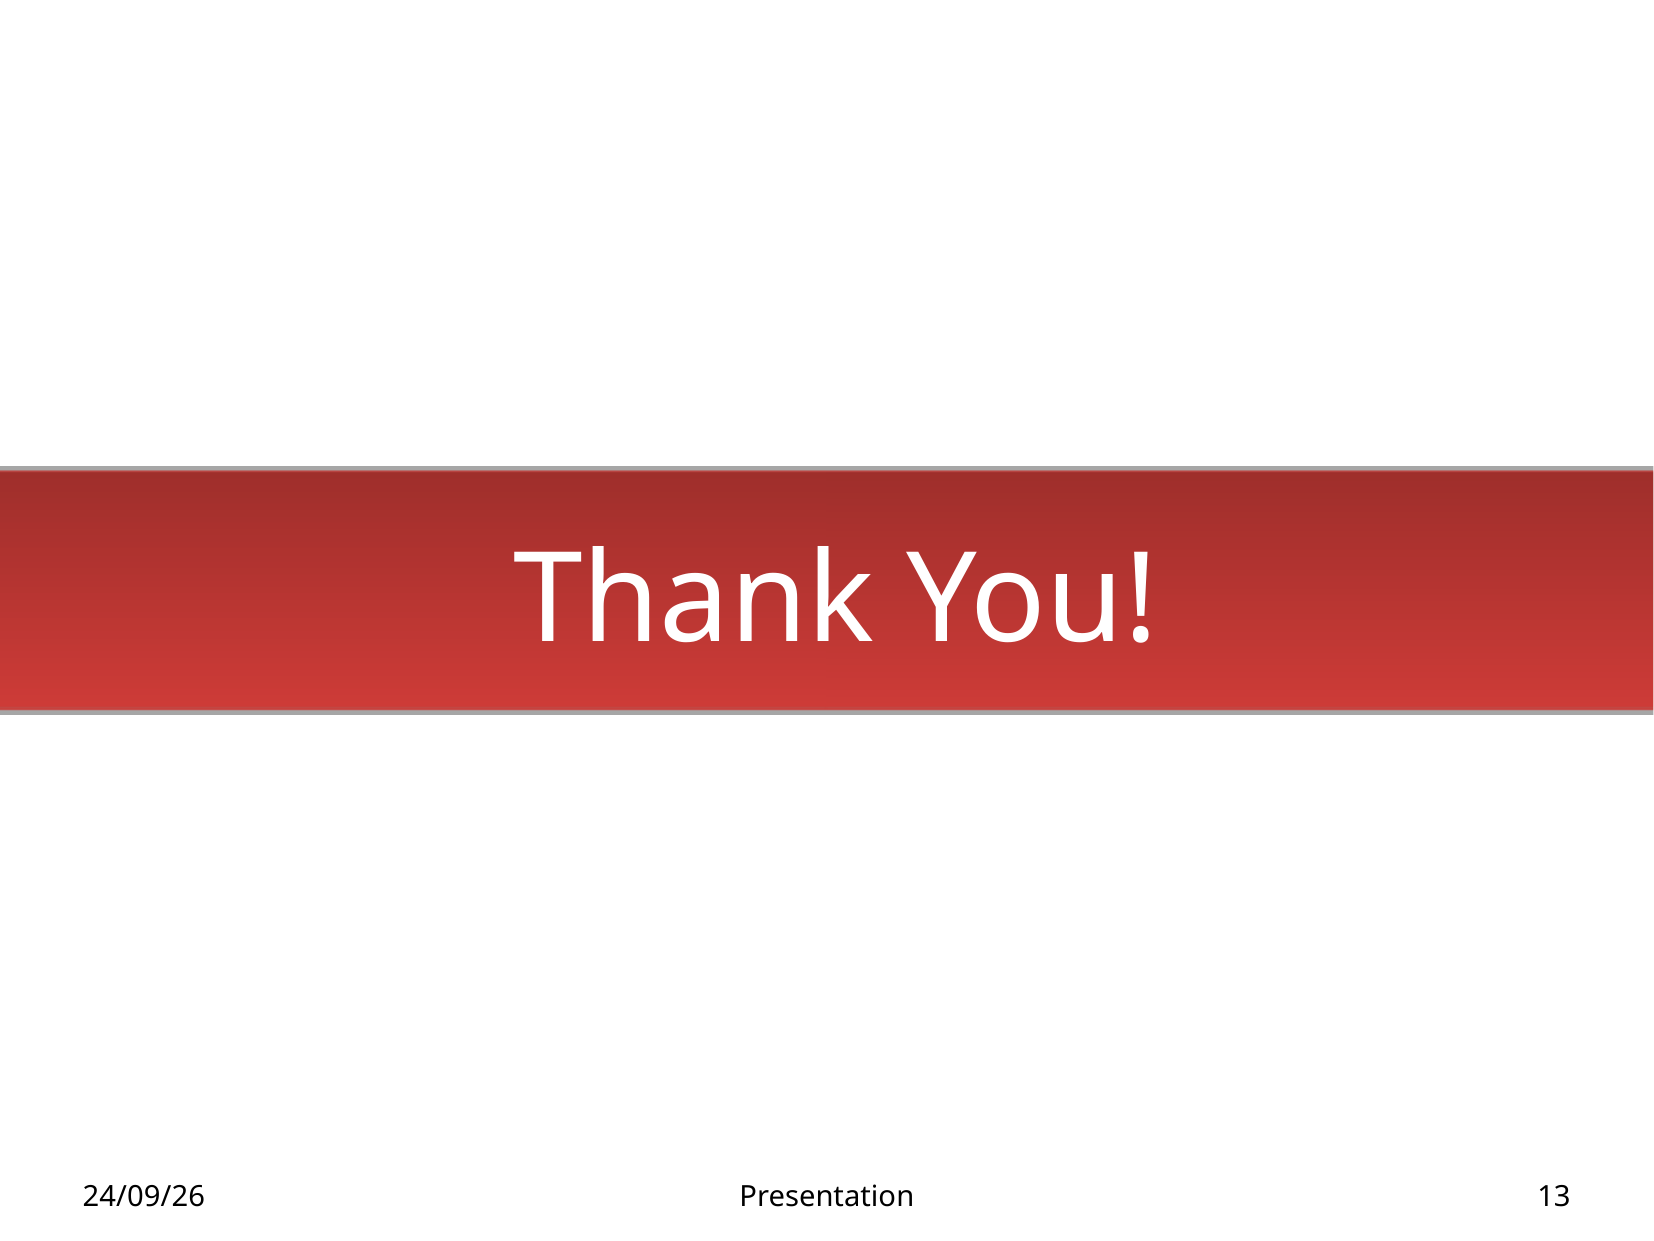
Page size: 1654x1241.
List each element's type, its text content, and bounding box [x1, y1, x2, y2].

picture [0, 466, 1654, 715]
title Thank You! [76, 489, 1595, 697]
